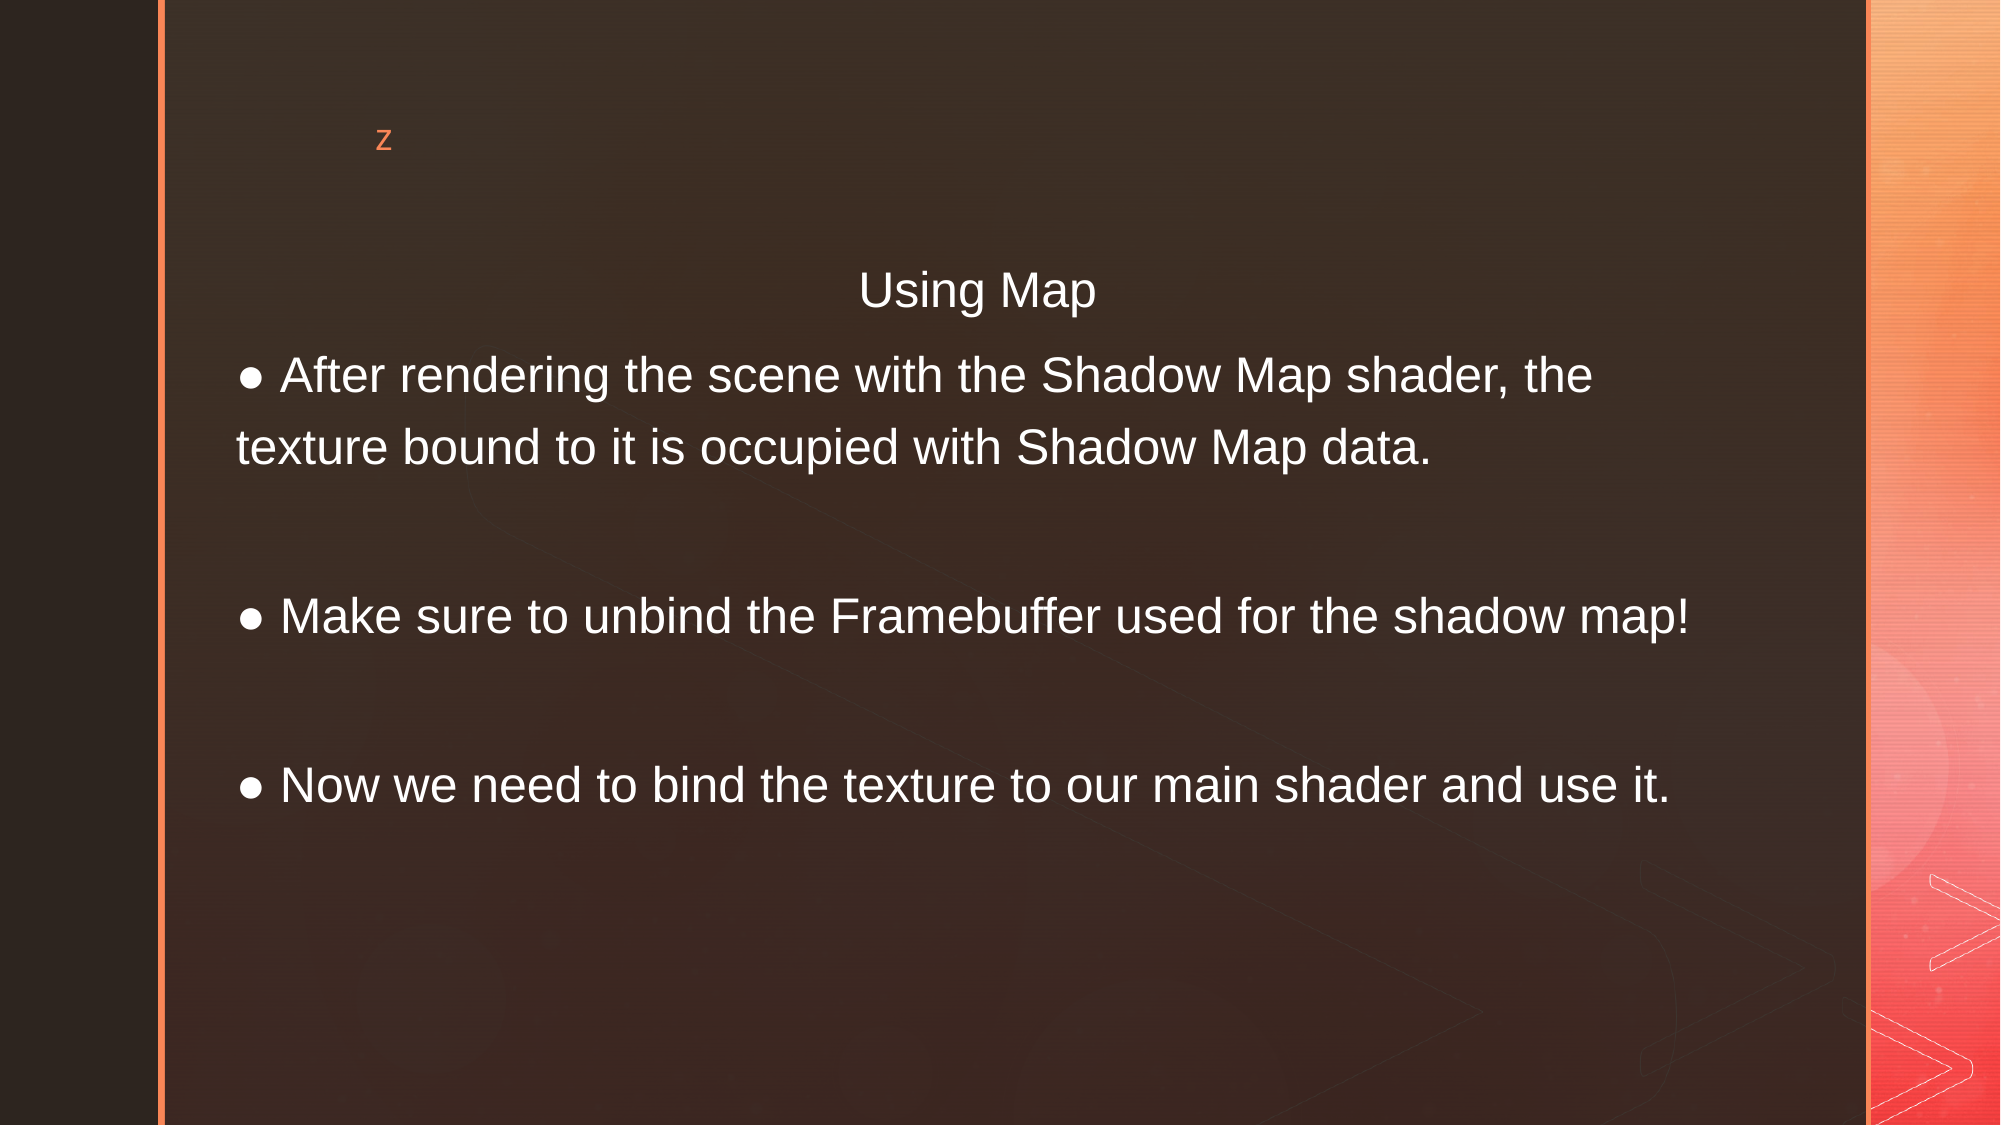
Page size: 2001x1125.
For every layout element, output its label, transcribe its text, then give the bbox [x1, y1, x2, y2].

list Using Map ● After rendering the scene with the Shadow Map shader, the texture bound to it is occupied with Shadow Map data. ● Make sure to unbind the Framebuffer used for the shadow map! ● Now we need to bind the texture to our main shader and use it. [218, 65, 1734, 993]
